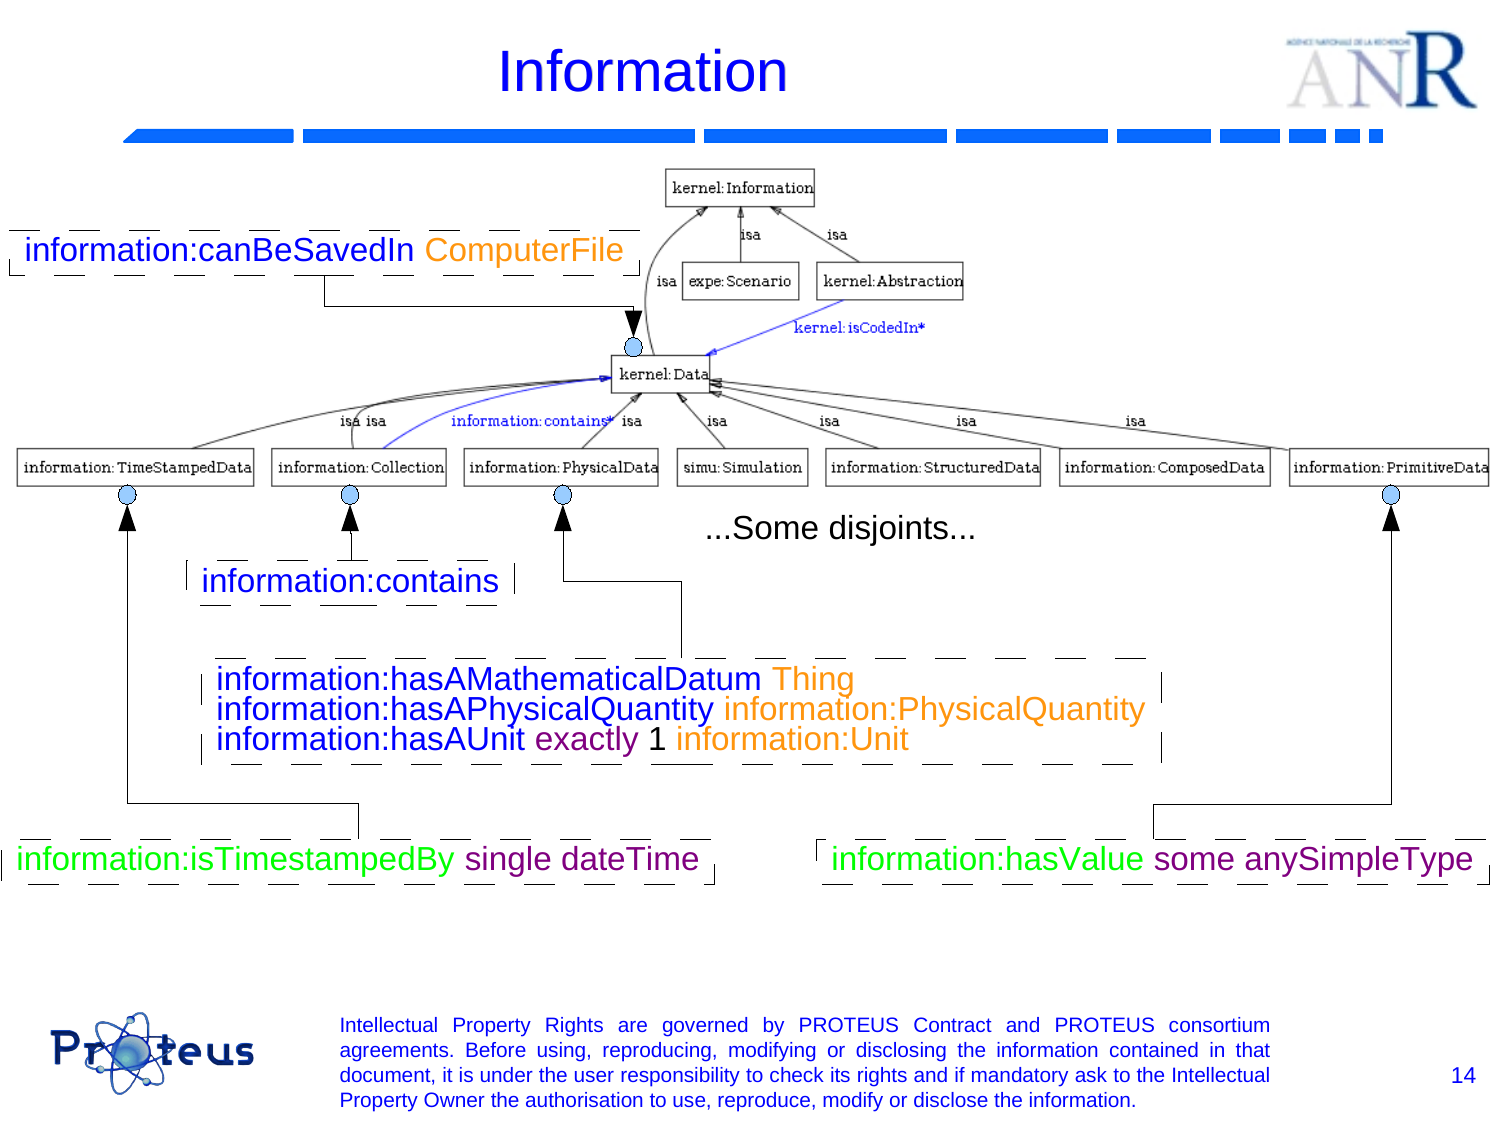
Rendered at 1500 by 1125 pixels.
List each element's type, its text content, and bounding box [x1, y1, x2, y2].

text_box information:contains [186, 560, 515, 606]
text_box information:canBeSavedIn ComputerFile [9, 230, 640, 276]
text_box [118, 484, 137, 505]
text_box information:hasAMathematicalDatum Thing information:hasAPhysicalQuantity information:PhysicalQuantity information:hasAUnit exactly 1 information:Unit [201, 658, 1162, 765]
text_box [624, 337, 643, 357]
picture [35, 1003, 272, 1101]
text_box [1382, 484, 1400, 505]
text_box [341, 484, 359, 505]
text_box information:isTimestampedBy single dateTime [1, 839, 715, 885]
text_box information:hasValue some anySimpleType [816, 839, 1490, 885]
picture [0, 157, 1500, 496]
picture [1281, 27, 1484, 115]
text_box ...Some disjoints... [689, 507, 992, 553]
title Information [23, 11, 1264, 130]
text_box [553, 484, 572, 505]
